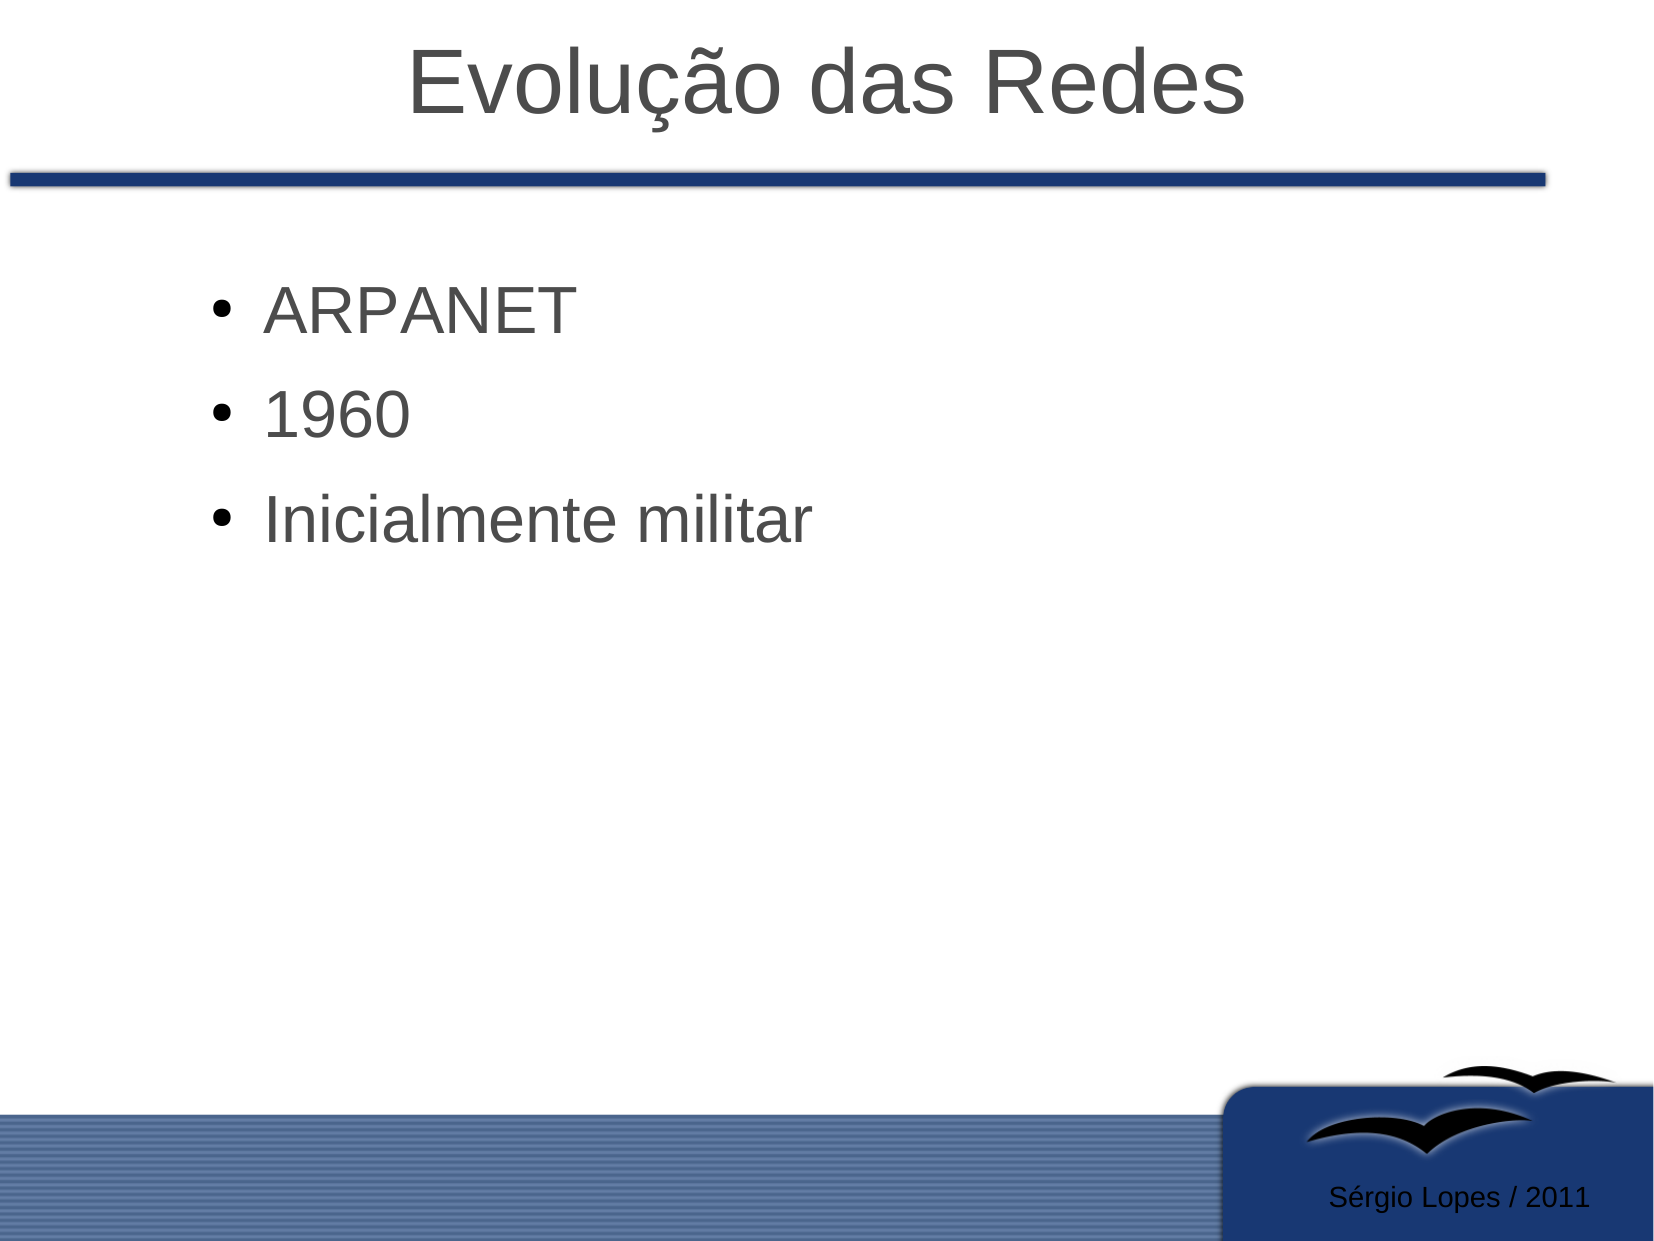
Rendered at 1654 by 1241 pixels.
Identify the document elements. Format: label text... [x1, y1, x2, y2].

list ARPANET 1960 Inicialmente militar [121, 273, 1534, 1056]
picture [0, 0, 1654, 1241]
text_box Sérgio Lopes / 2011 [1328, 1181, 1588, 1214]
title Evolução das Redes [121, 0, 1534, 164]
